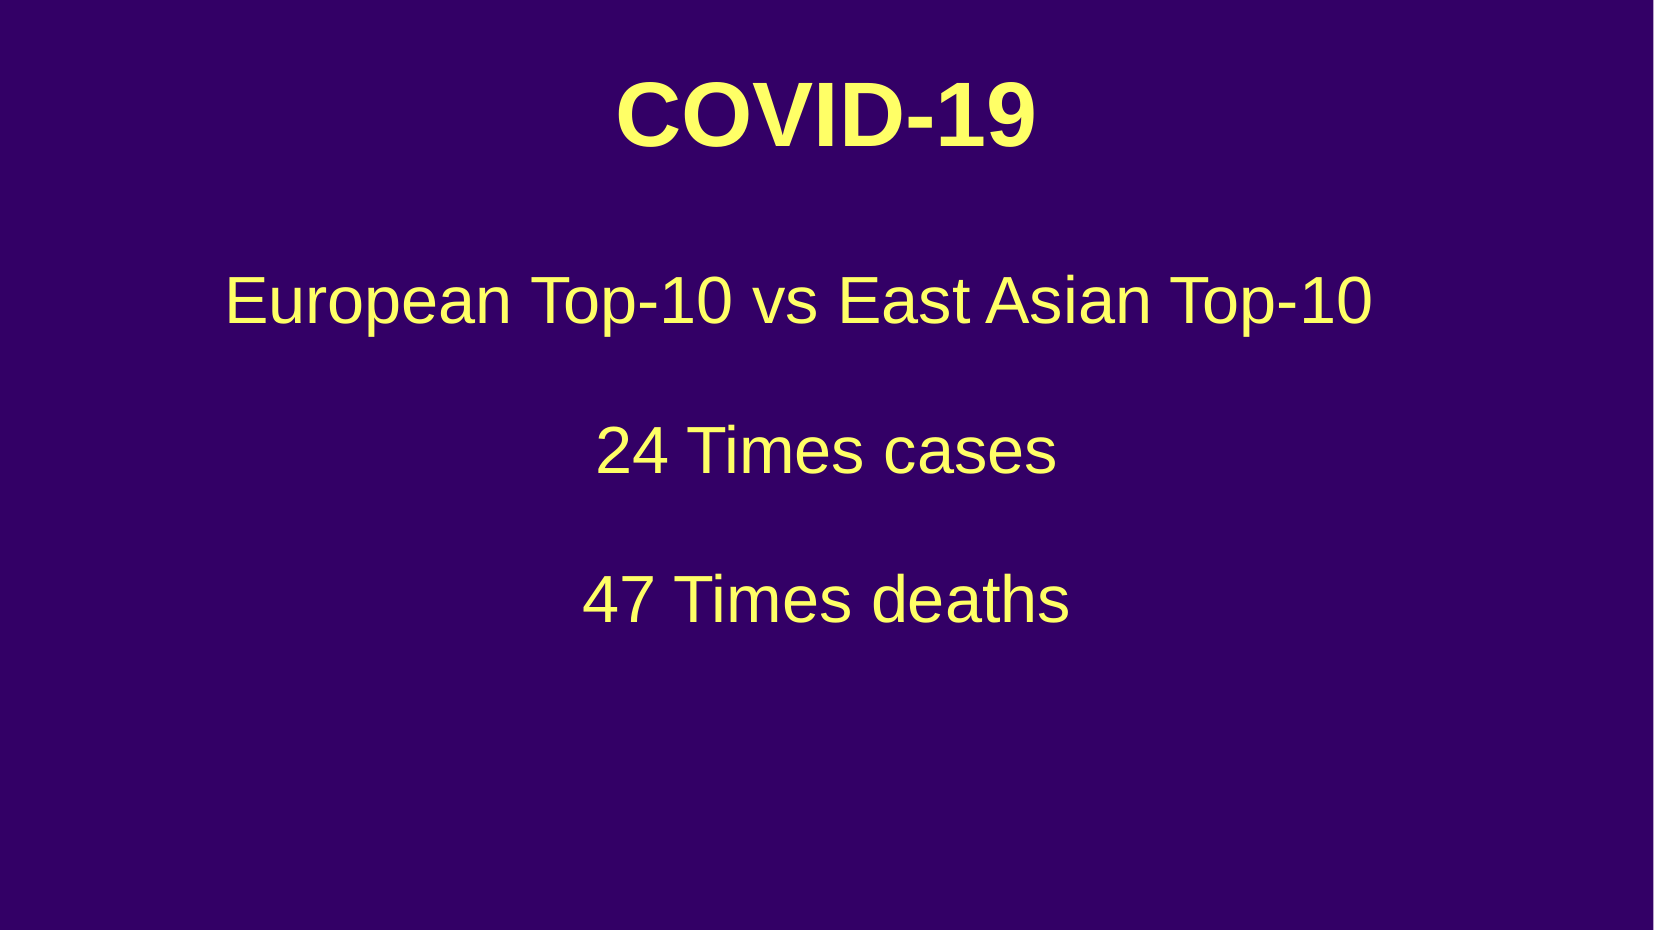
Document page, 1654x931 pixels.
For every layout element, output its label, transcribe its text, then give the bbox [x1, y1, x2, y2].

title COVID-19 [82, 37, 1571, 193]
text_box European Top-10 vs East Asian Top-10 24 Times cases 47 Times deaths [82, 217, 1571, 758]
